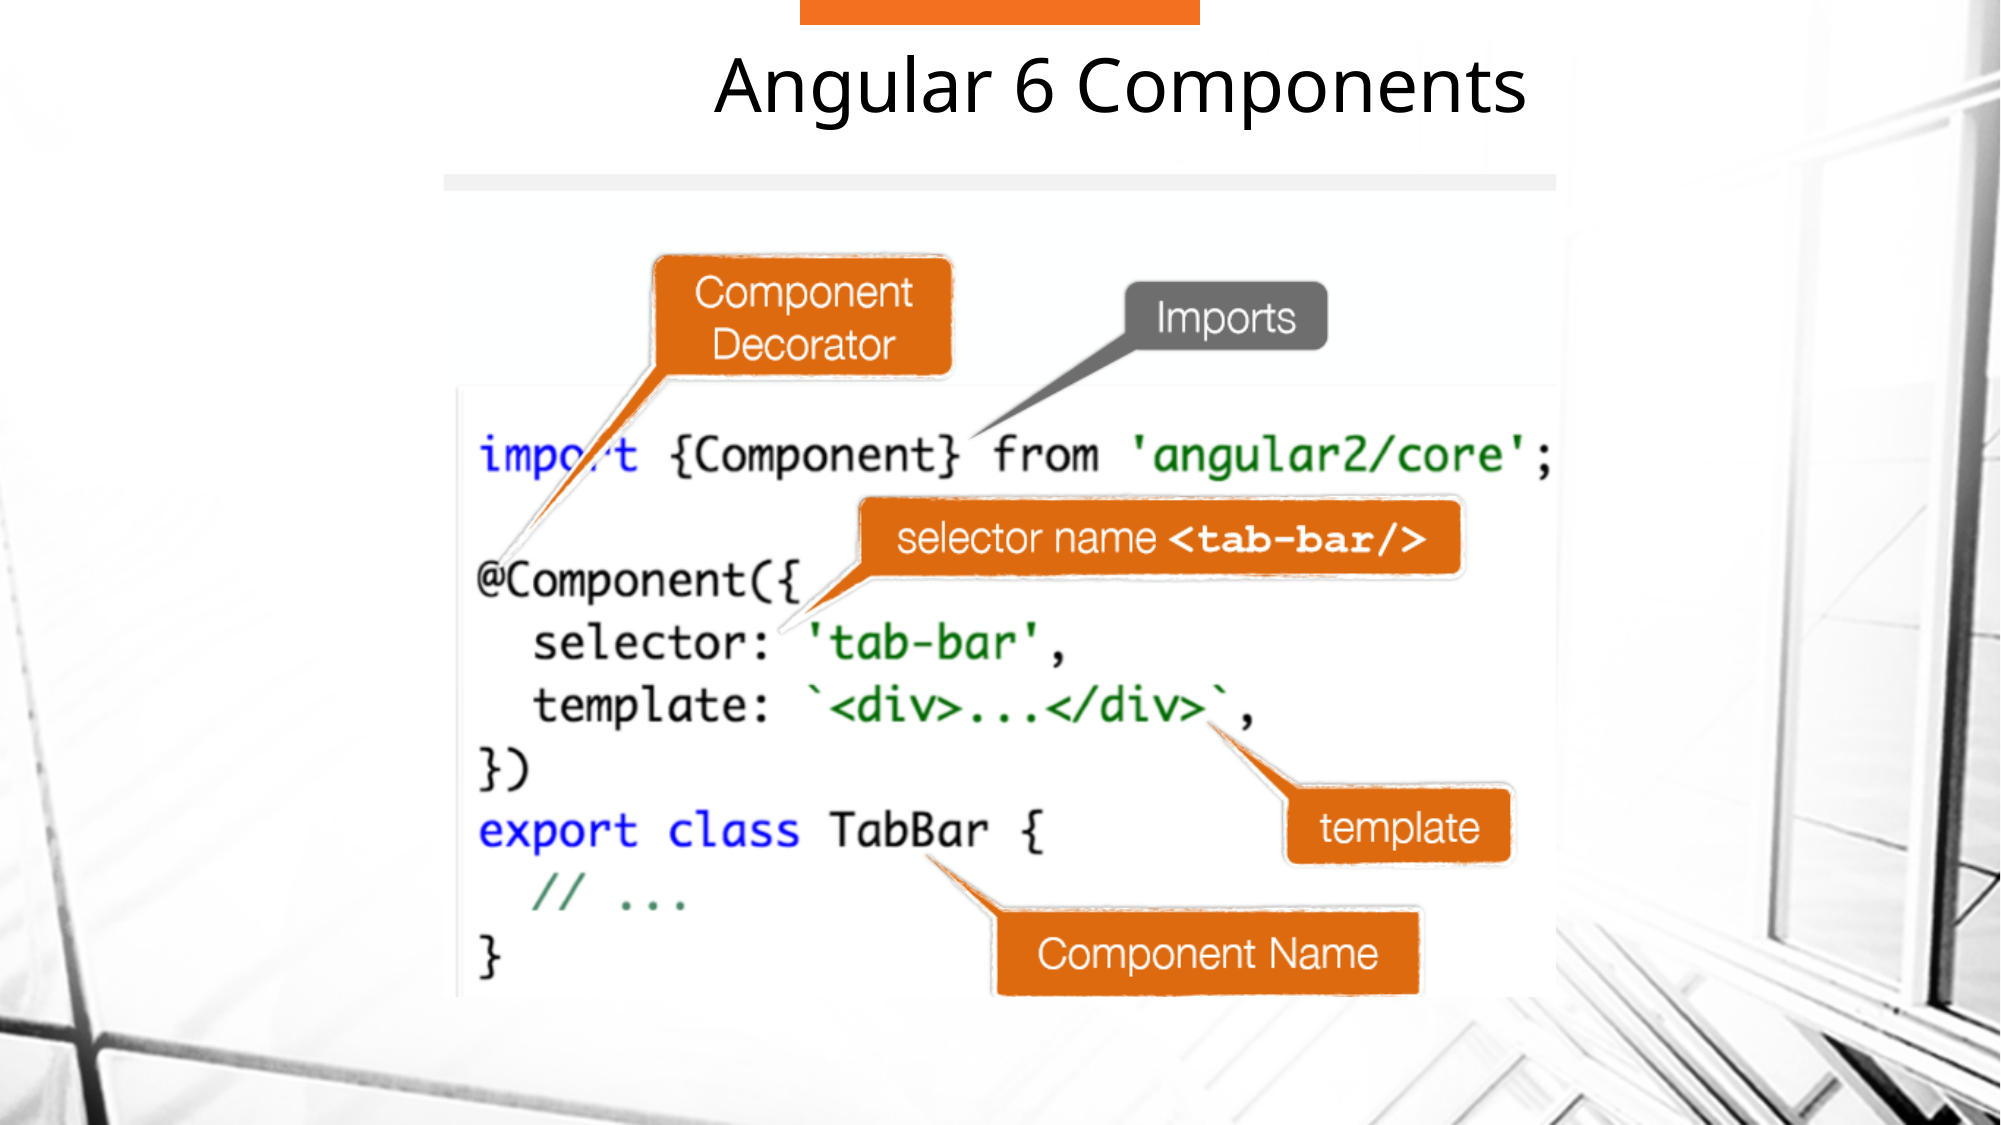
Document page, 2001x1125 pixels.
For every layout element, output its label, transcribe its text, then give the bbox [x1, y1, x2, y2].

text_box Angular 6 Components [699, 29, 1434, 136]
picture [443, 174, 1557, 997]
list Angular.io [50, 12, 1951, 63]
